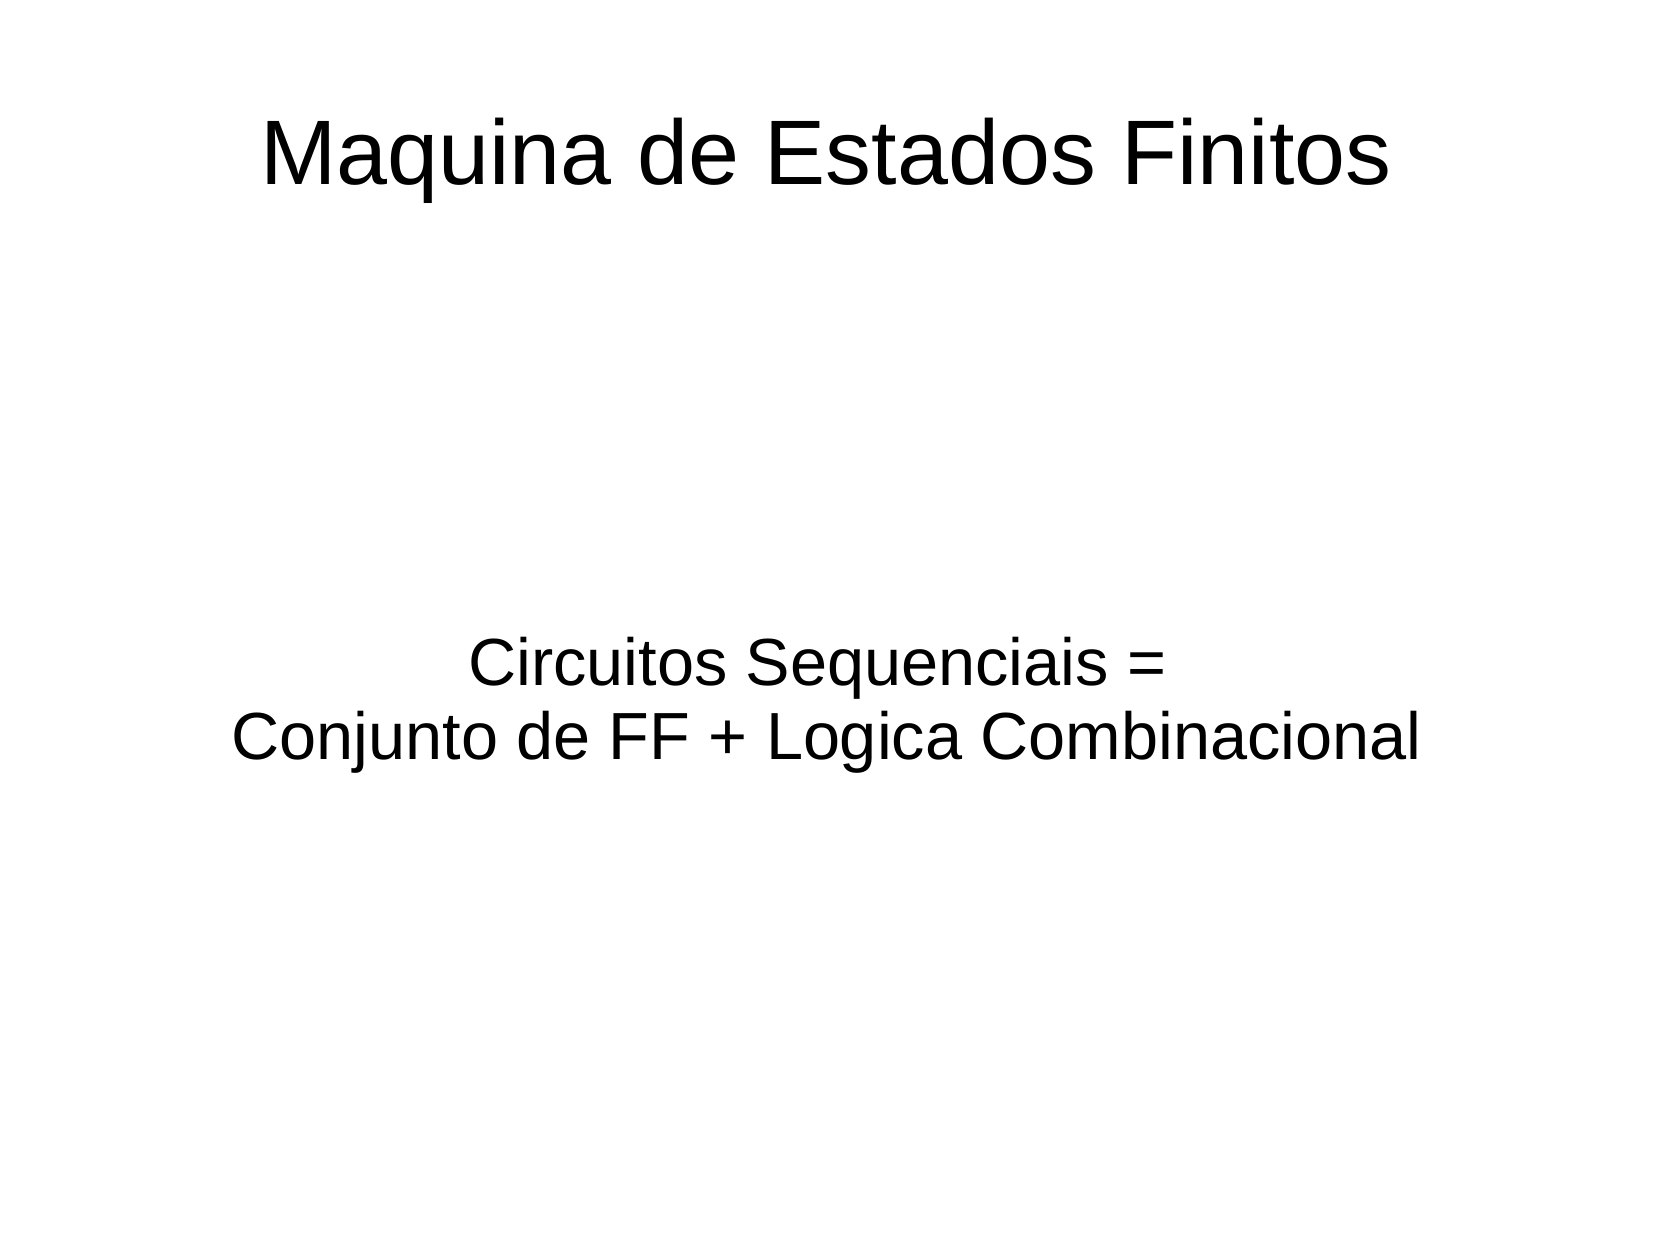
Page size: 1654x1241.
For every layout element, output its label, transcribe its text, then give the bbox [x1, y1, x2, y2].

subtitle Circuitos Sequenciais = Conjunto de FF + Logica Combinacional [82, 290, 1571, 1109]
title Maquina de Estados Finitos [82, 49, 1571, 257]
